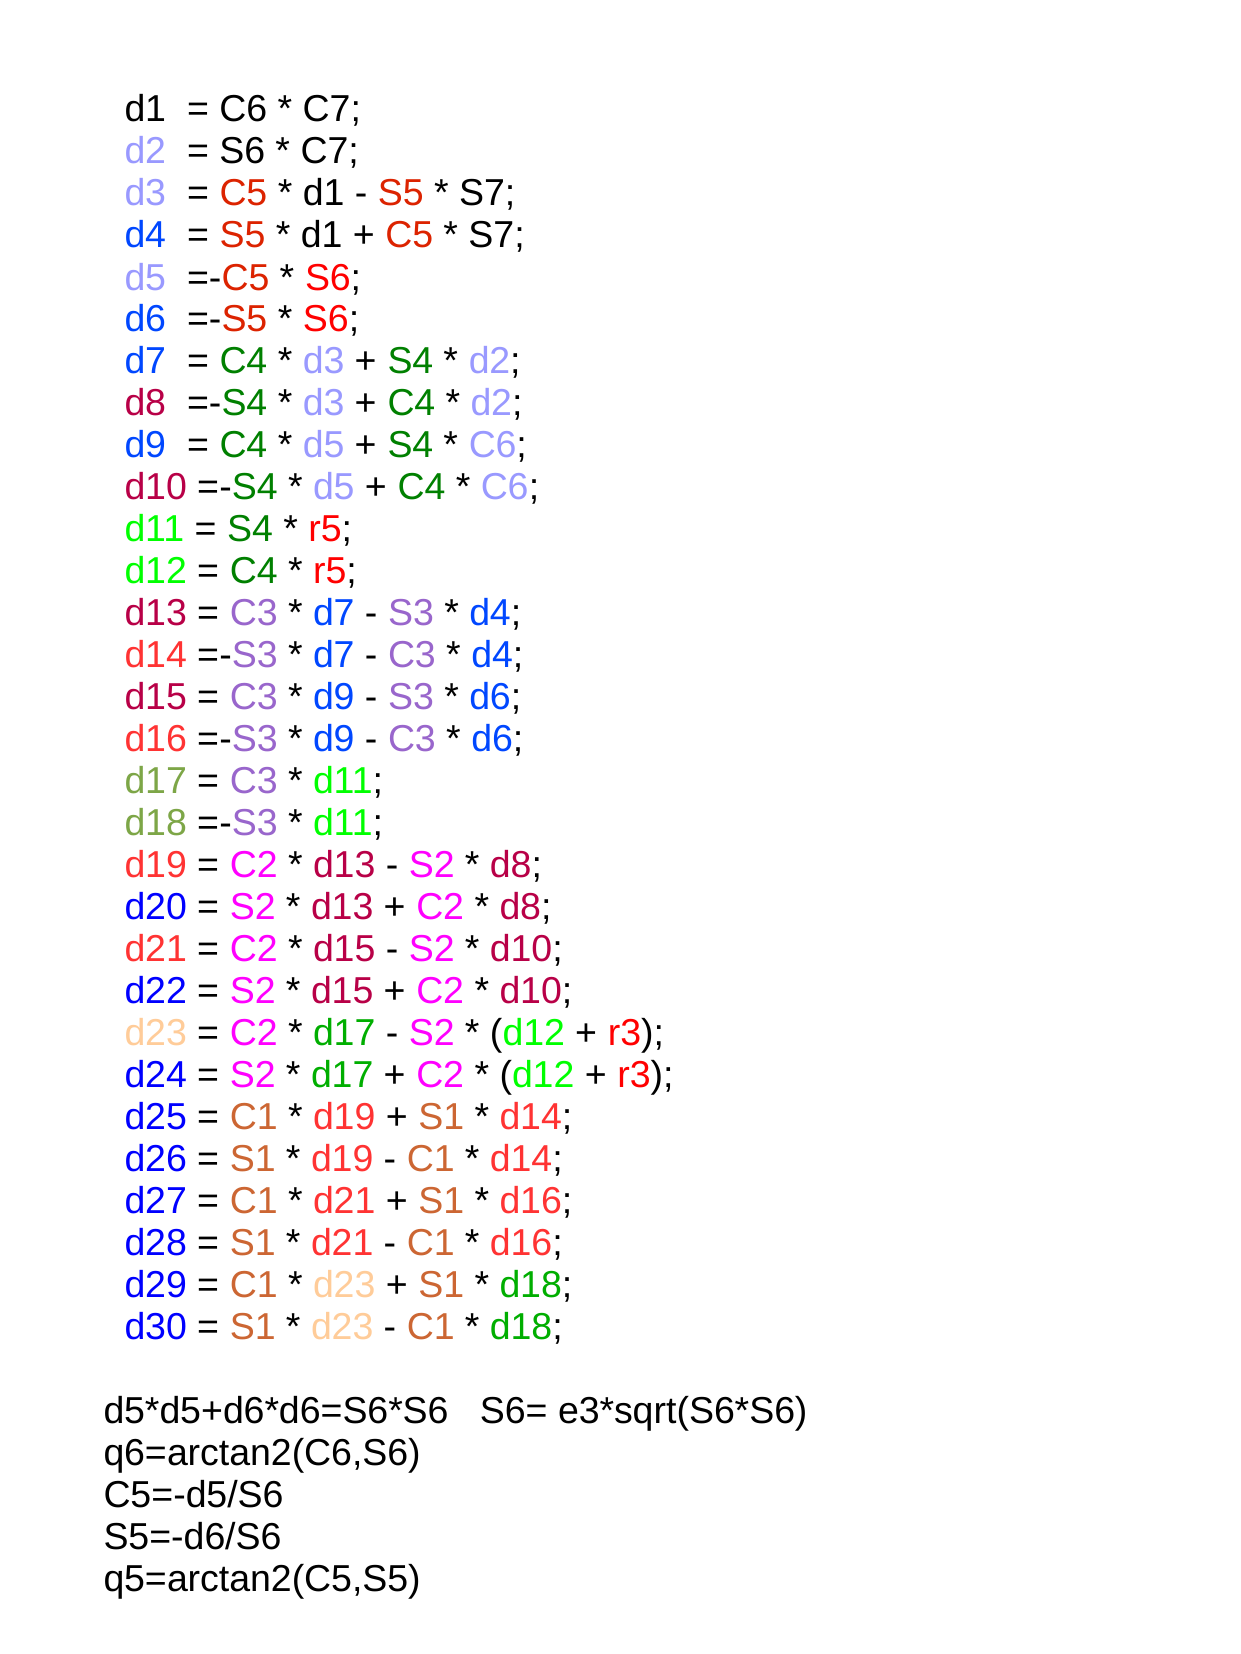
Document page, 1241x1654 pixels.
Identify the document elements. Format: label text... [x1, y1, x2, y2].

text_box d1 = C6 * C7; d2 = S6 * C7; d3 = C5 * d1 - S5 * S7; d4 = S5 * d1 + C5 * S7; d5 =-C5 * S6; d6 =-S5 * S6; d7 = C4 * d3 + S4 * d2; d8 =-S4 * d3 + C4 * d2; d9 = C4 * d5 + S4 * C6; d10 =-S4 * d5 + C4 * C6; d11 = S4 * r5; d12 = C4 * r5; d13 = C3 * d7 - S3 * d4; d14 =-S3 * d7 - C3 * d4; d15 = C3 * d9 - S3 * d6; d16 =-S3 * d9 - C3 * d6; d17 = C3 * d11; d18 =-S3 * d11; d19 = C2 * d13 - S2 * d8; d20 = S2 * d13 + C2 * d8; d21 = C2 * d15 - S2 * d10; d22 = S2 * d15 + C2 * d10; d23 = C2 * d17 - S2 * (d12 + r3); d24 = S2 * d17 + C2 * (d12 + r3); d25 = C1 * d19 + S1 * d14; d26 = S1 * d19 - C1 * d14; d27 = C1 * d21 + S1 * d16; d28 = S1 * d21 - C1 * d16; d29 = C1 * d23 + S1 * d18; d30 = S1 * d23 - C1 * d18; d5*d5+d6*d6=S6*S6 S6= e3*sqrt(S6*S6) q6=arctan2(C6,S6) C5=-d5/S6 S5=-d6/S6 q5=arctan2(C5,S5) [88, 80, 1153, 1607]
